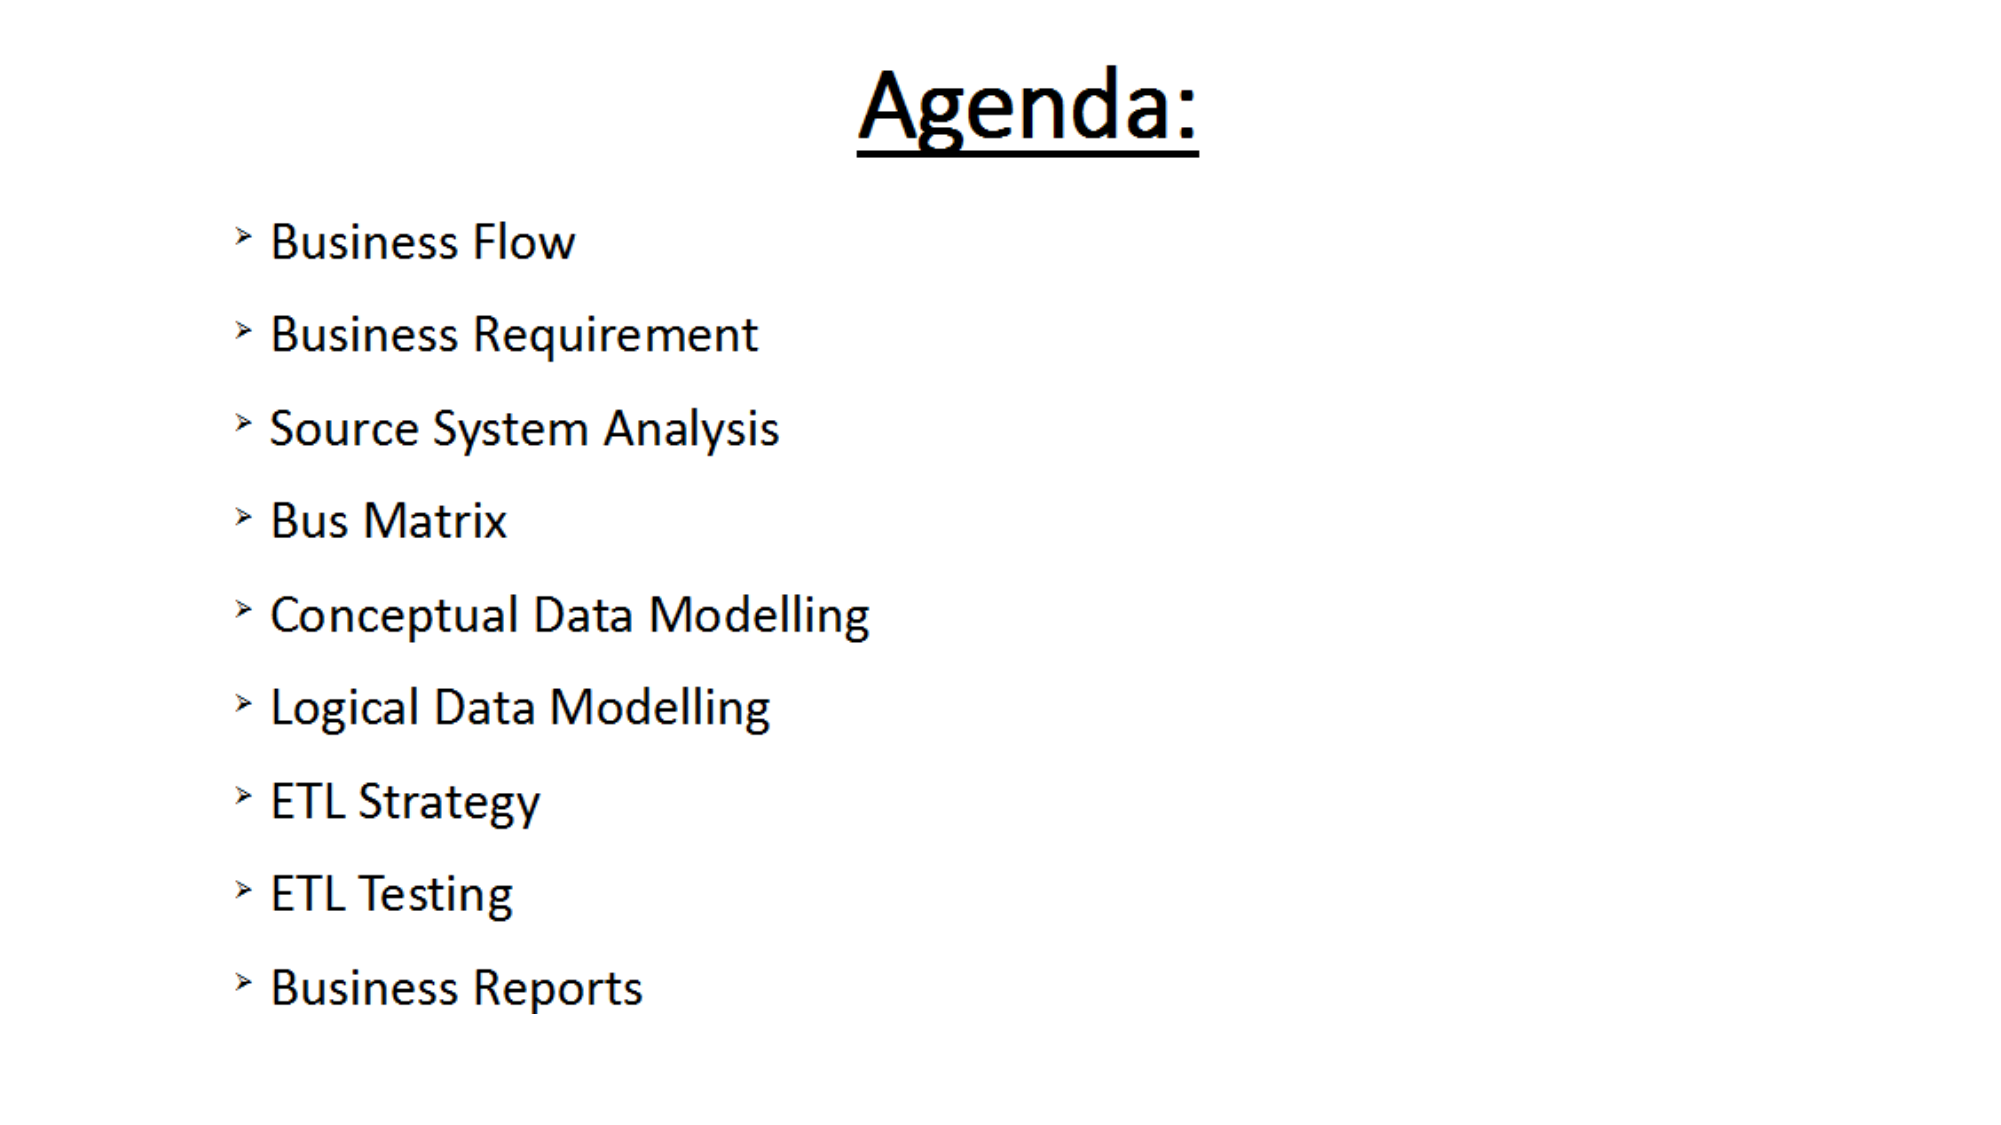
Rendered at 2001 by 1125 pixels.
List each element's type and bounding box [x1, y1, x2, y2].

picture [220, 39, 1835, 1014]
